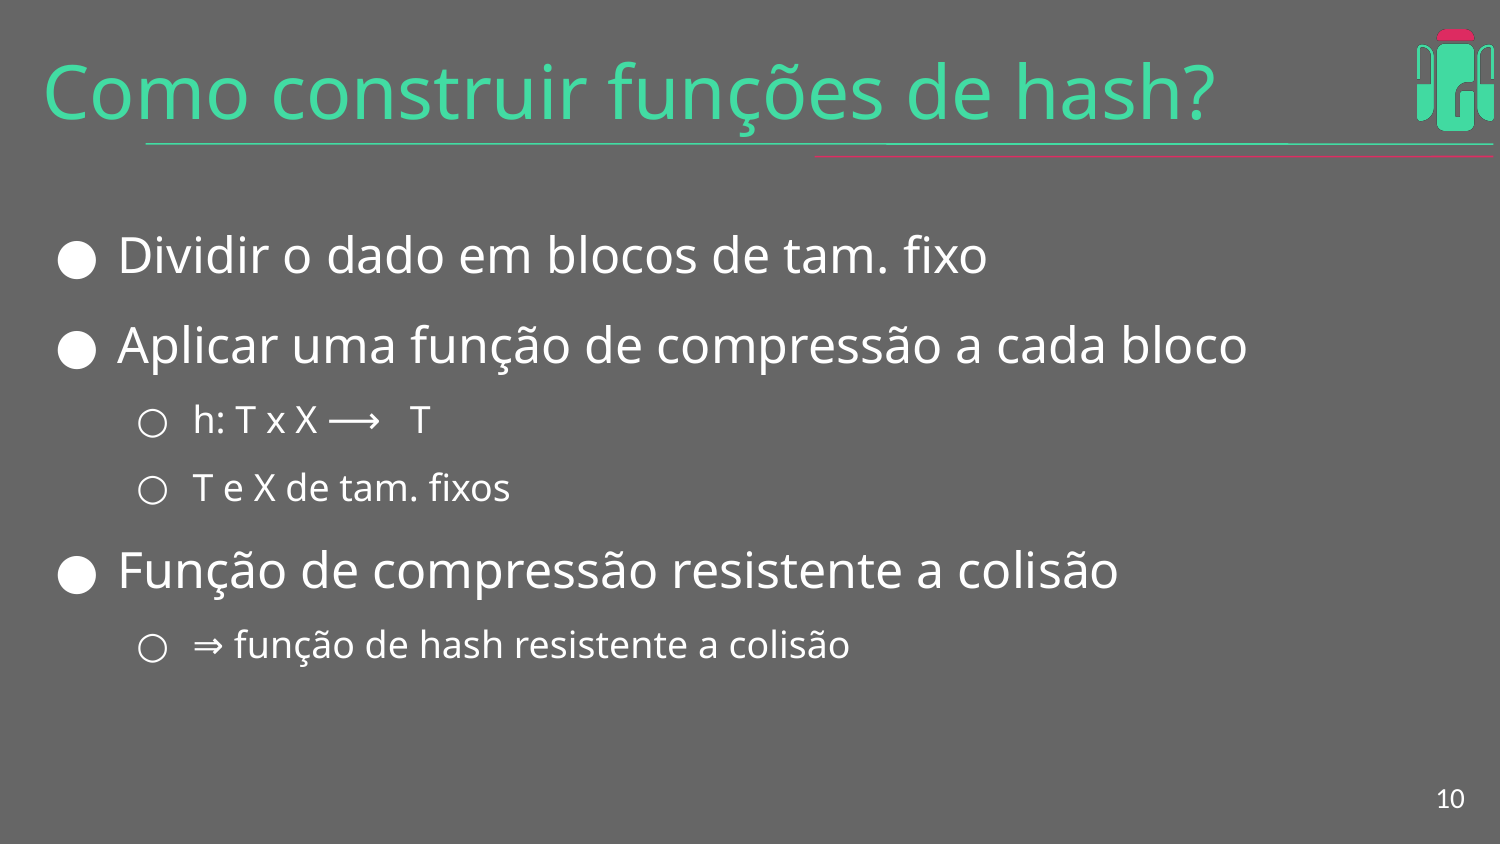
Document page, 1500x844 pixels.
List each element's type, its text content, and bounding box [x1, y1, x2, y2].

title Como construir funções de hash? [27, 29, 1374, 131]
picture [1417, 29, 1494, 131]
list Dividir o dado em blocos de tam. fixo Aplicar uma função de compressão a cada bloco h: T x X ⟶ T T e X de tam. fixos Função de compressão resistente a colisão ⇒ função de hash resistente a colisão [27, 178, 1418, 794]
slide_number <number> [1389, 764, 1480, 830]
